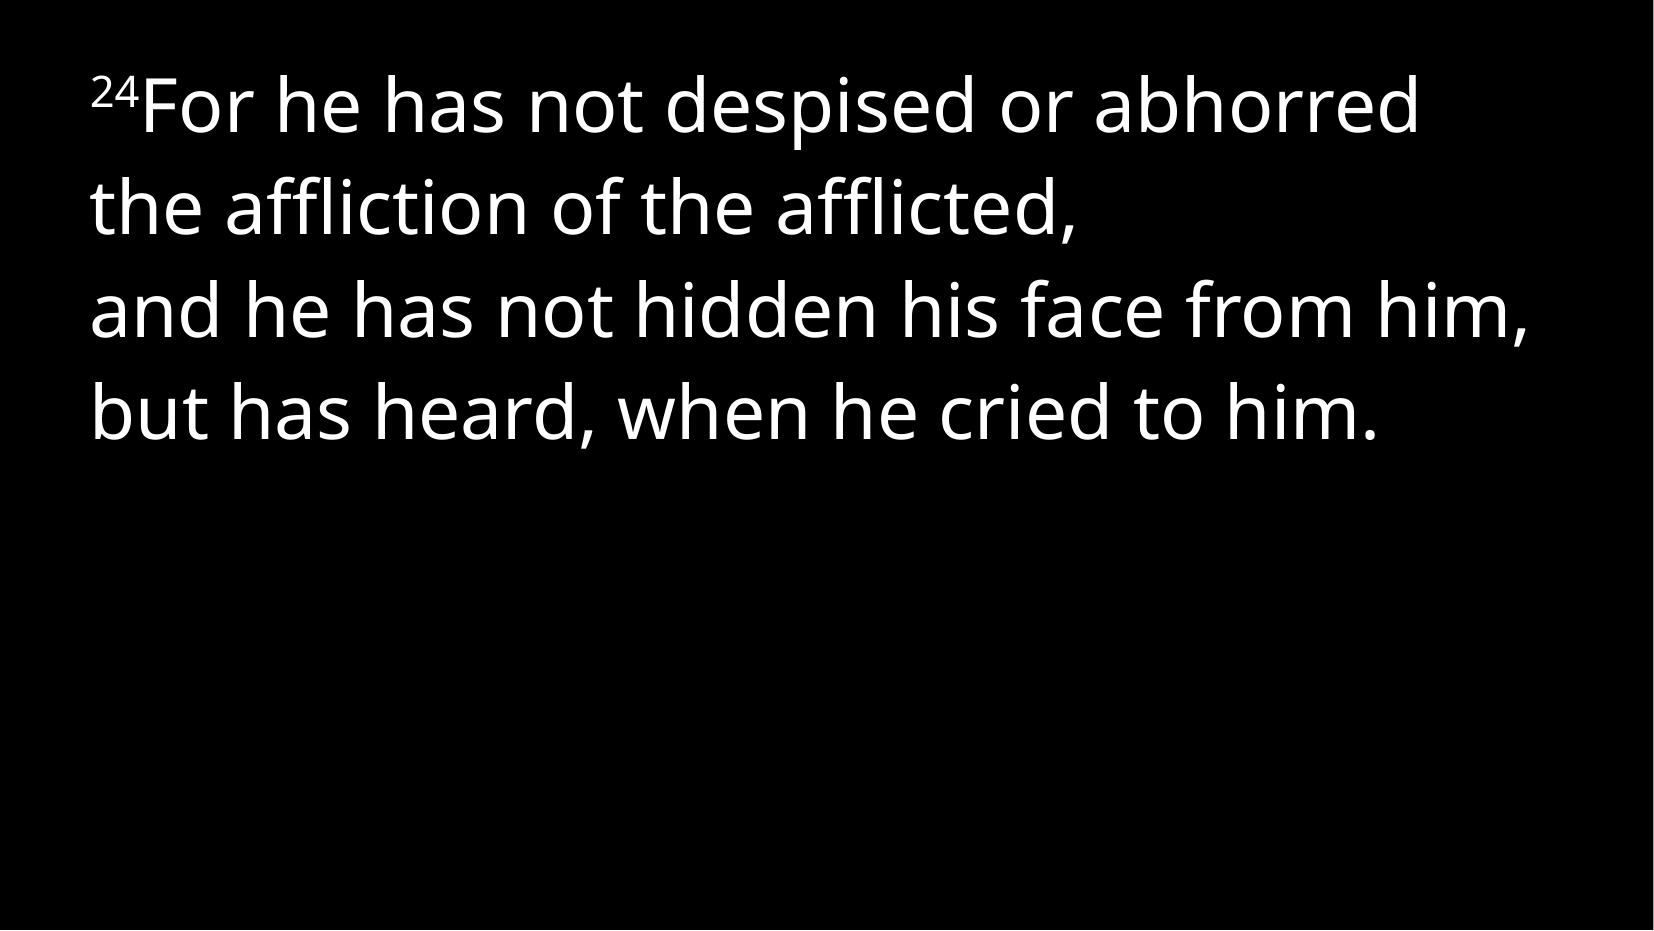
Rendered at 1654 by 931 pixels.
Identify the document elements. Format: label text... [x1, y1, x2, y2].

text_box 24For he has not despised or abhorred the affliction of the afflicted, and he has not hidden his face from him, but has heard, when he cried to him. [75, 45, 1576, 466]
